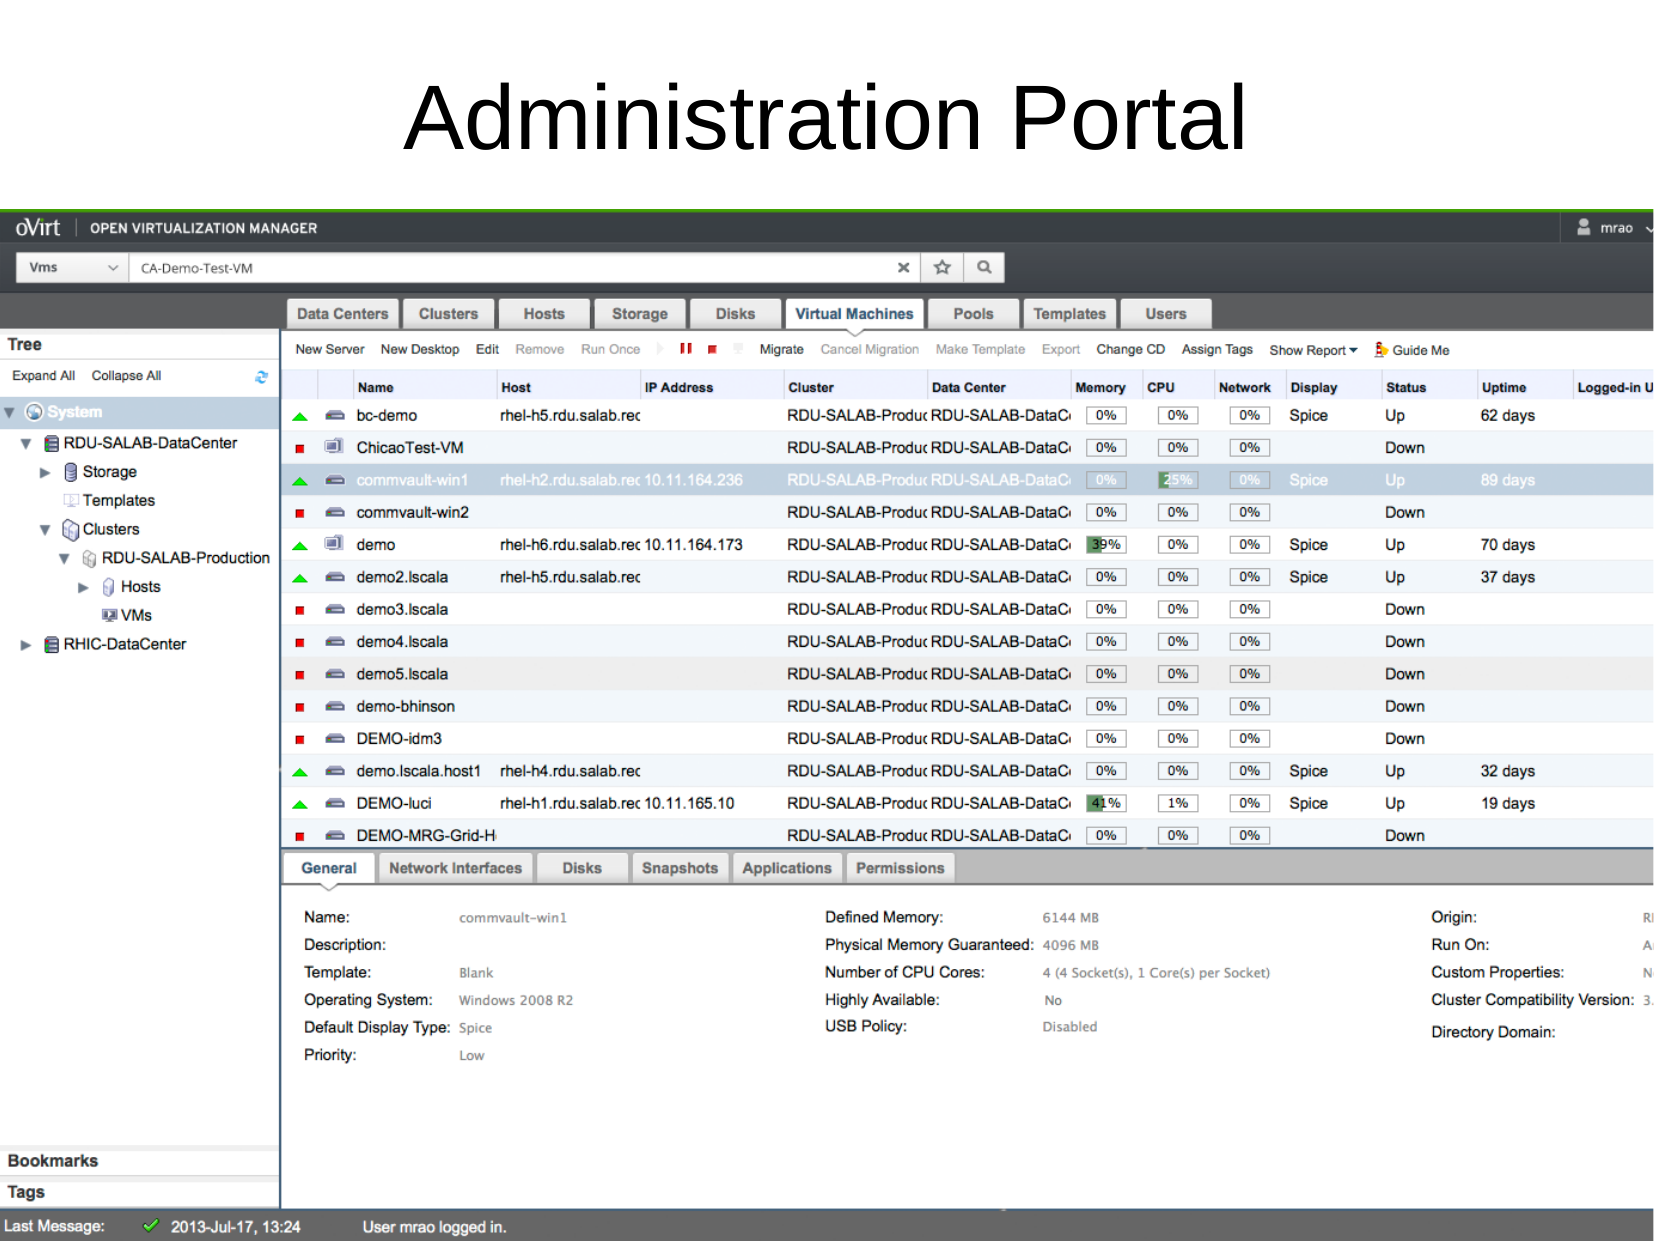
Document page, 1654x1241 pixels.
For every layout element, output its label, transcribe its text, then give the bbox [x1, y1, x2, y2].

picture [0, 209, 1654, 1241]
title Administration Portal [82, 47, 1571, 189]
